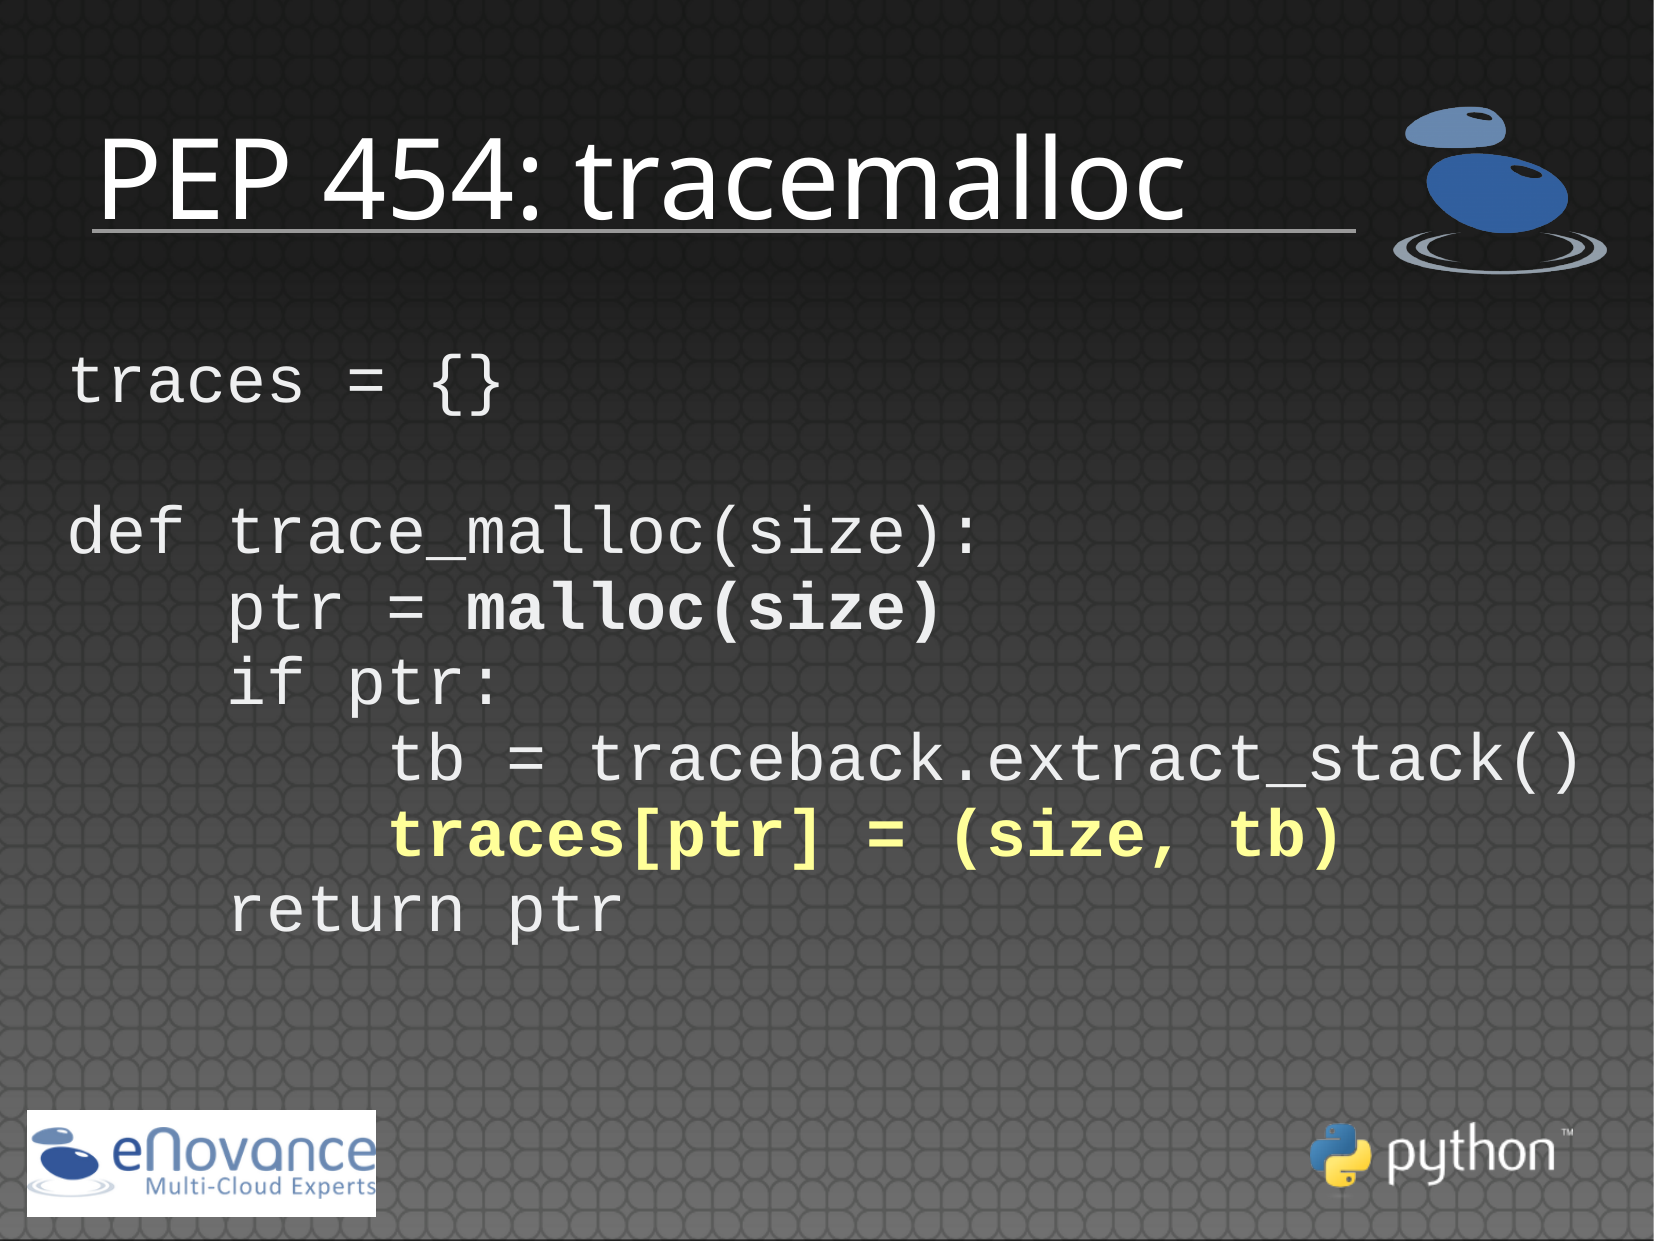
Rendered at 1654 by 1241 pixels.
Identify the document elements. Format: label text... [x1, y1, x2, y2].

picture [0, 0, 1654, 1241]
list traces = {} def trace_malloc(size): ptr = malloc(size) if ptr: tb = traceback.extract_stack() traces[ptr] = (size, tb) return ptr [66, 347, 1603, 952]
title PEP 454: tracemalloc [94, 100, 1426, 251]
